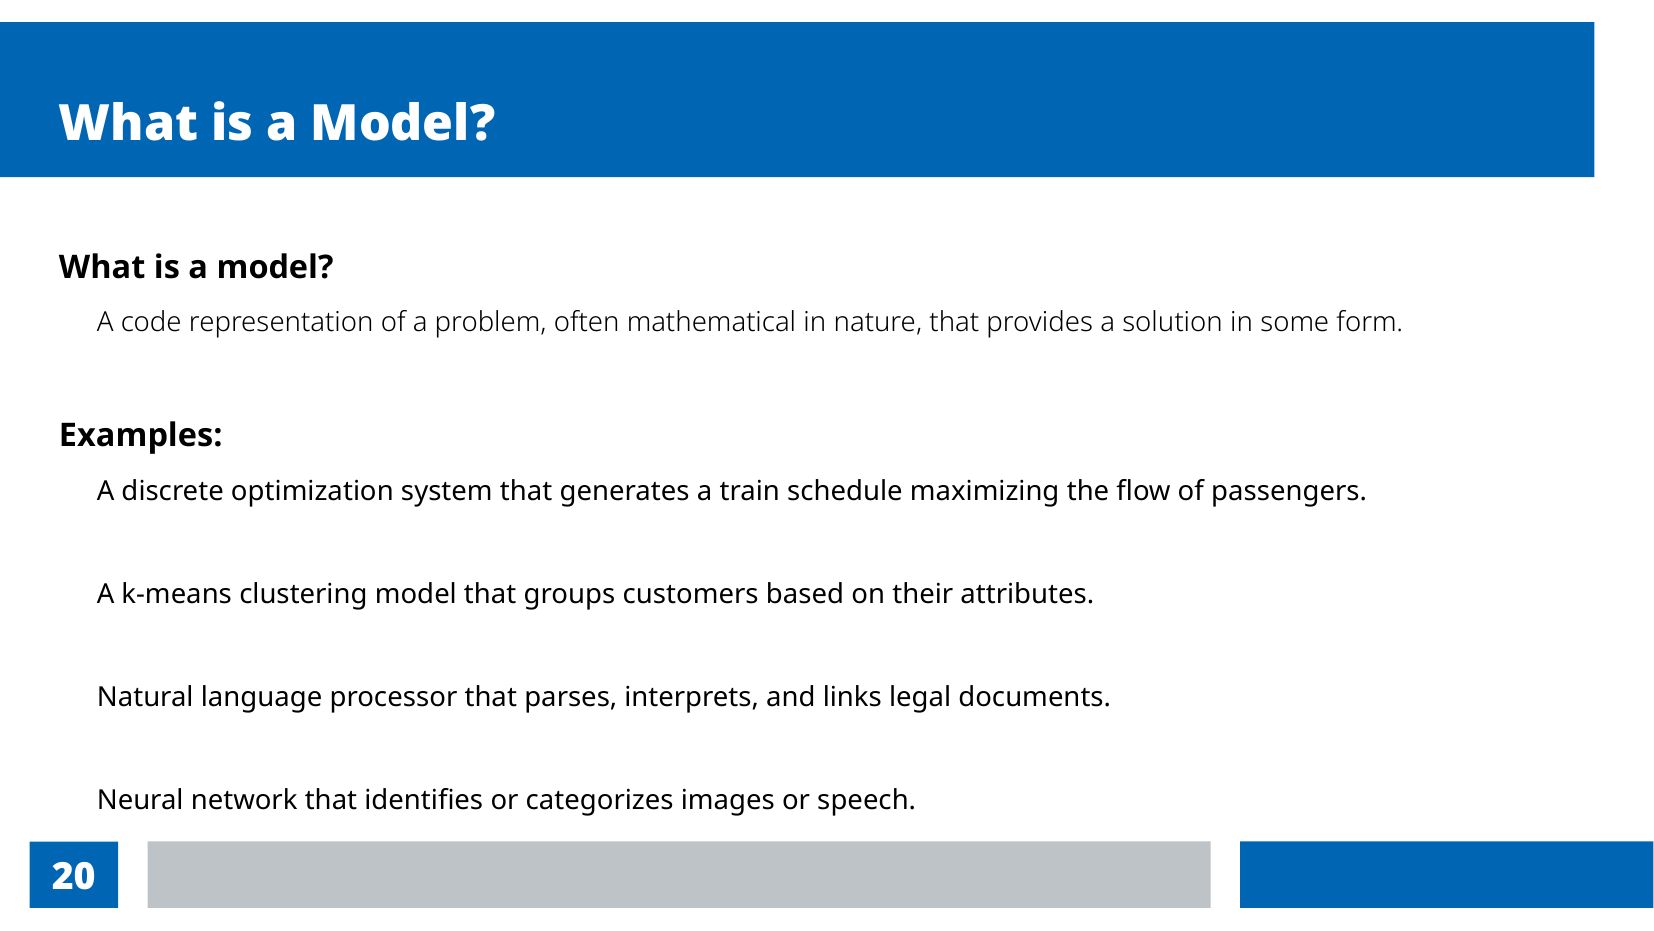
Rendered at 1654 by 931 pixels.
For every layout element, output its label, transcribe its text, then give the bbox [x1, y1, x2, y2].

title What is a Model? [59, 44, 1595, 156]
list What is a model? A code representation of a problem, often mathematical in nature, that provides a solution in some form. Examples: A discrete optimization system that generates a train schedule maximizing the flow of passengers. A k-means clustering model that groups customers based on their attributes. Natural language processor that parses, interprets, and links legal documents. Neural network that identifies or categorizes images or speech. [59, 243, 1565, 820]
